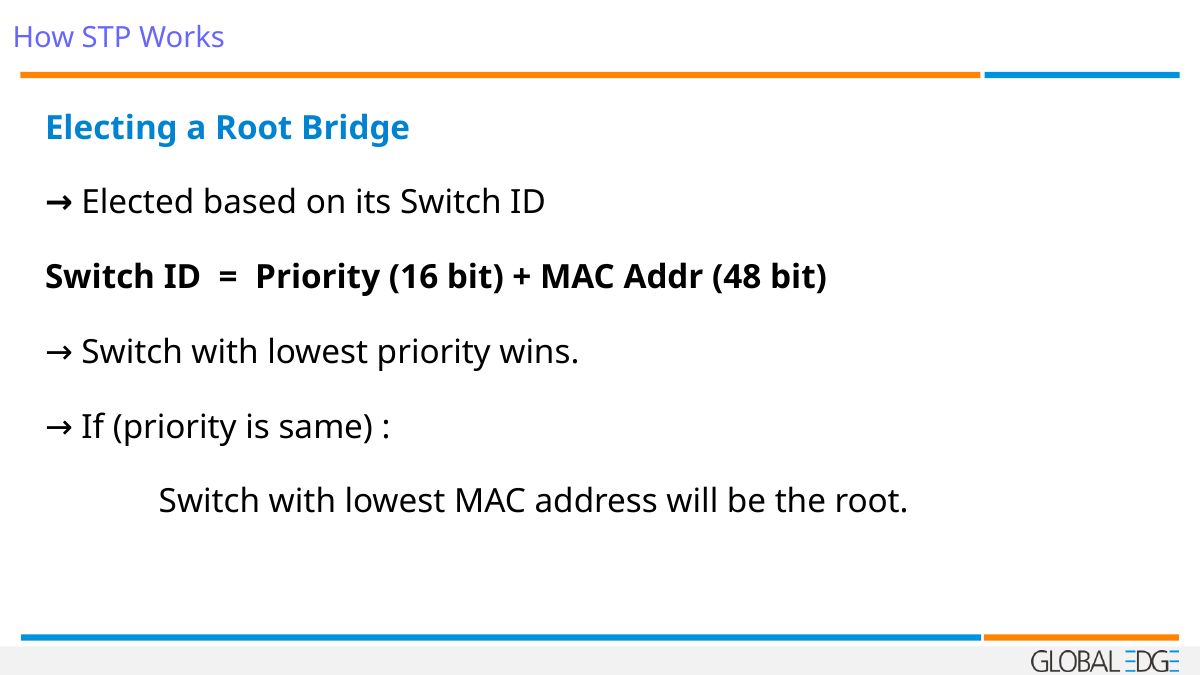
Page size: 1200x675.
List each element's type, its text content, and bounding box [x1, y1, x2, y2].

list Electing a Root Bridge → Elected based on its Switch ID Switch ID = Priority (16 bit) + MAC Addr (48 bit) → Switch with lowest priority wins. → If (priority is same) : Switch with lowest MAC address will be the root. [45, 103, 1171, 601]
title How STP Works [12, 9, 1088, 63]
picture [1031, 650, 1179, 672]
